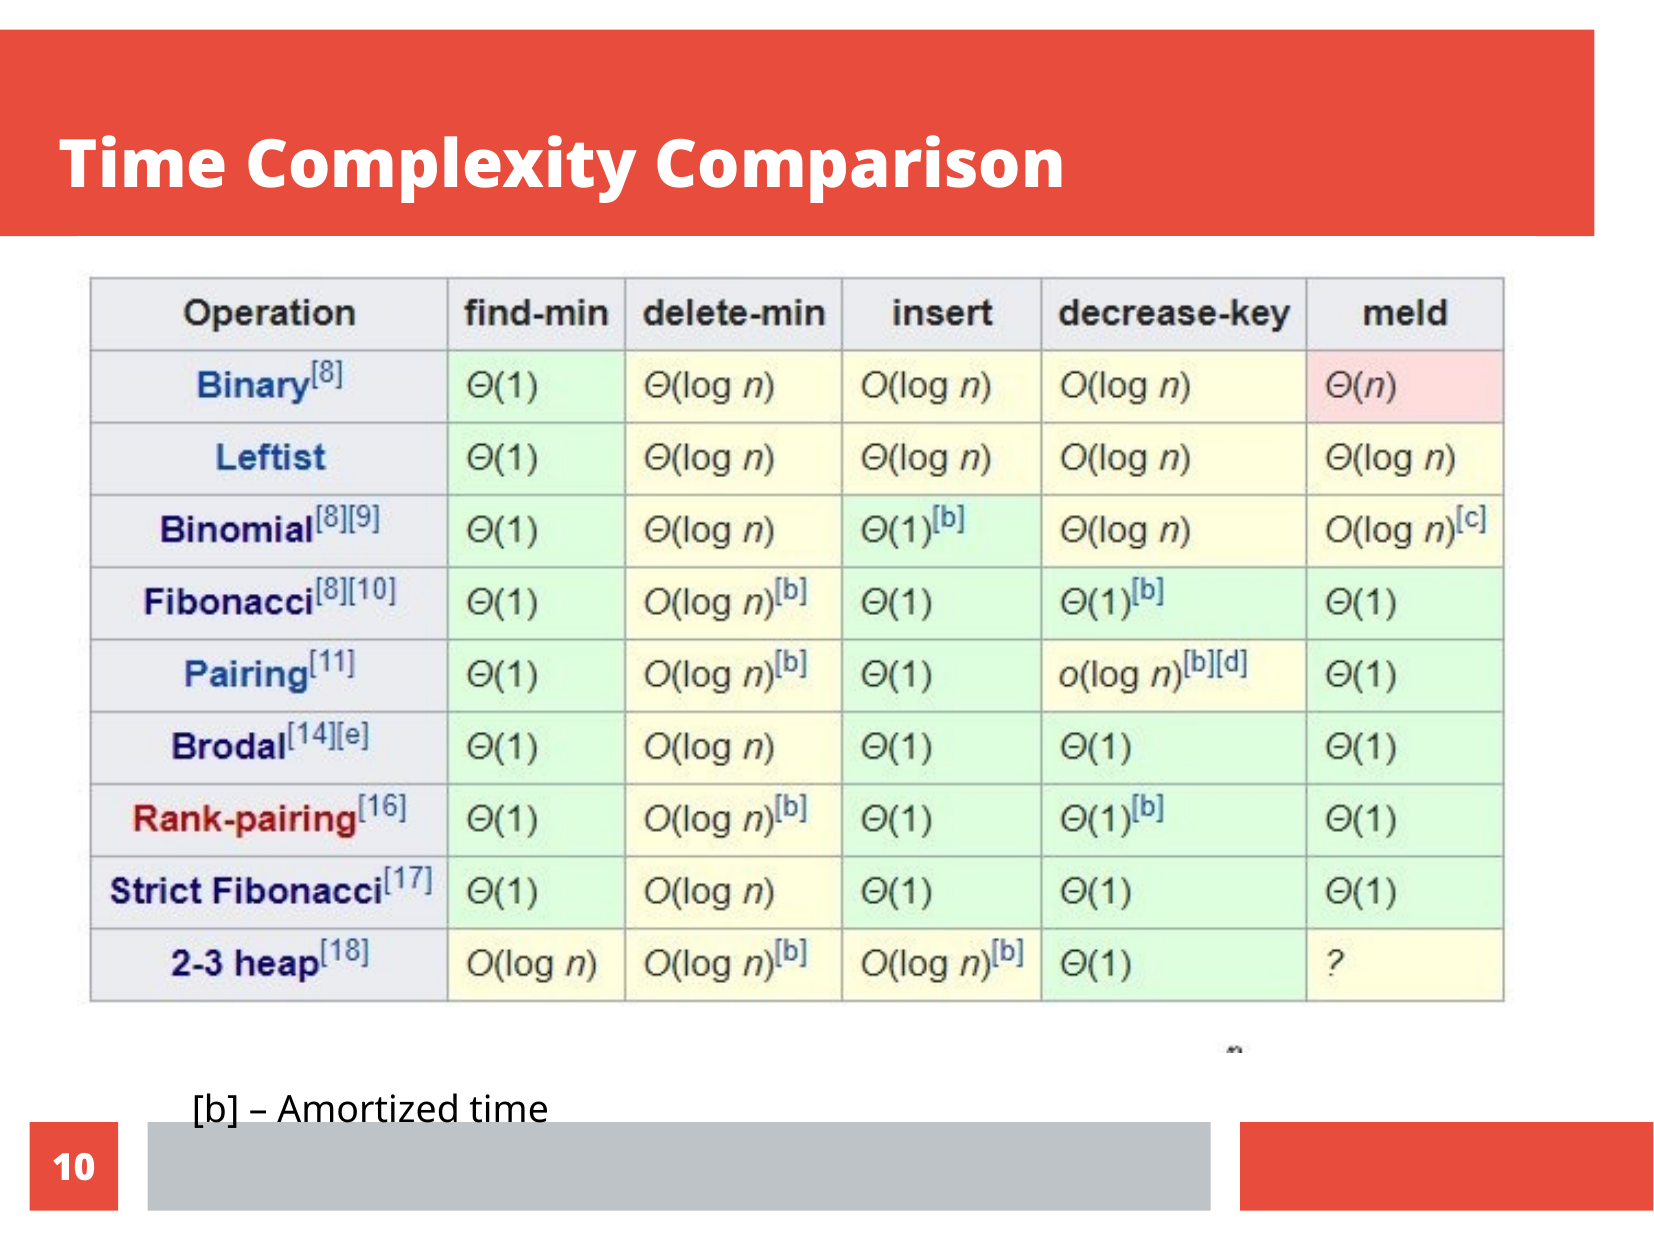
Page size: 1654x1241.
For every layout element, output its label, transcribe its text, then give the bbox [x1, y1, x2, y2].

title Time Complexity Comparison [59, 59, 1595, 207]
picture [77, 236, 1536, 1053]
text_box [b] – Amortized time [177, 1074, 534, 1137]
